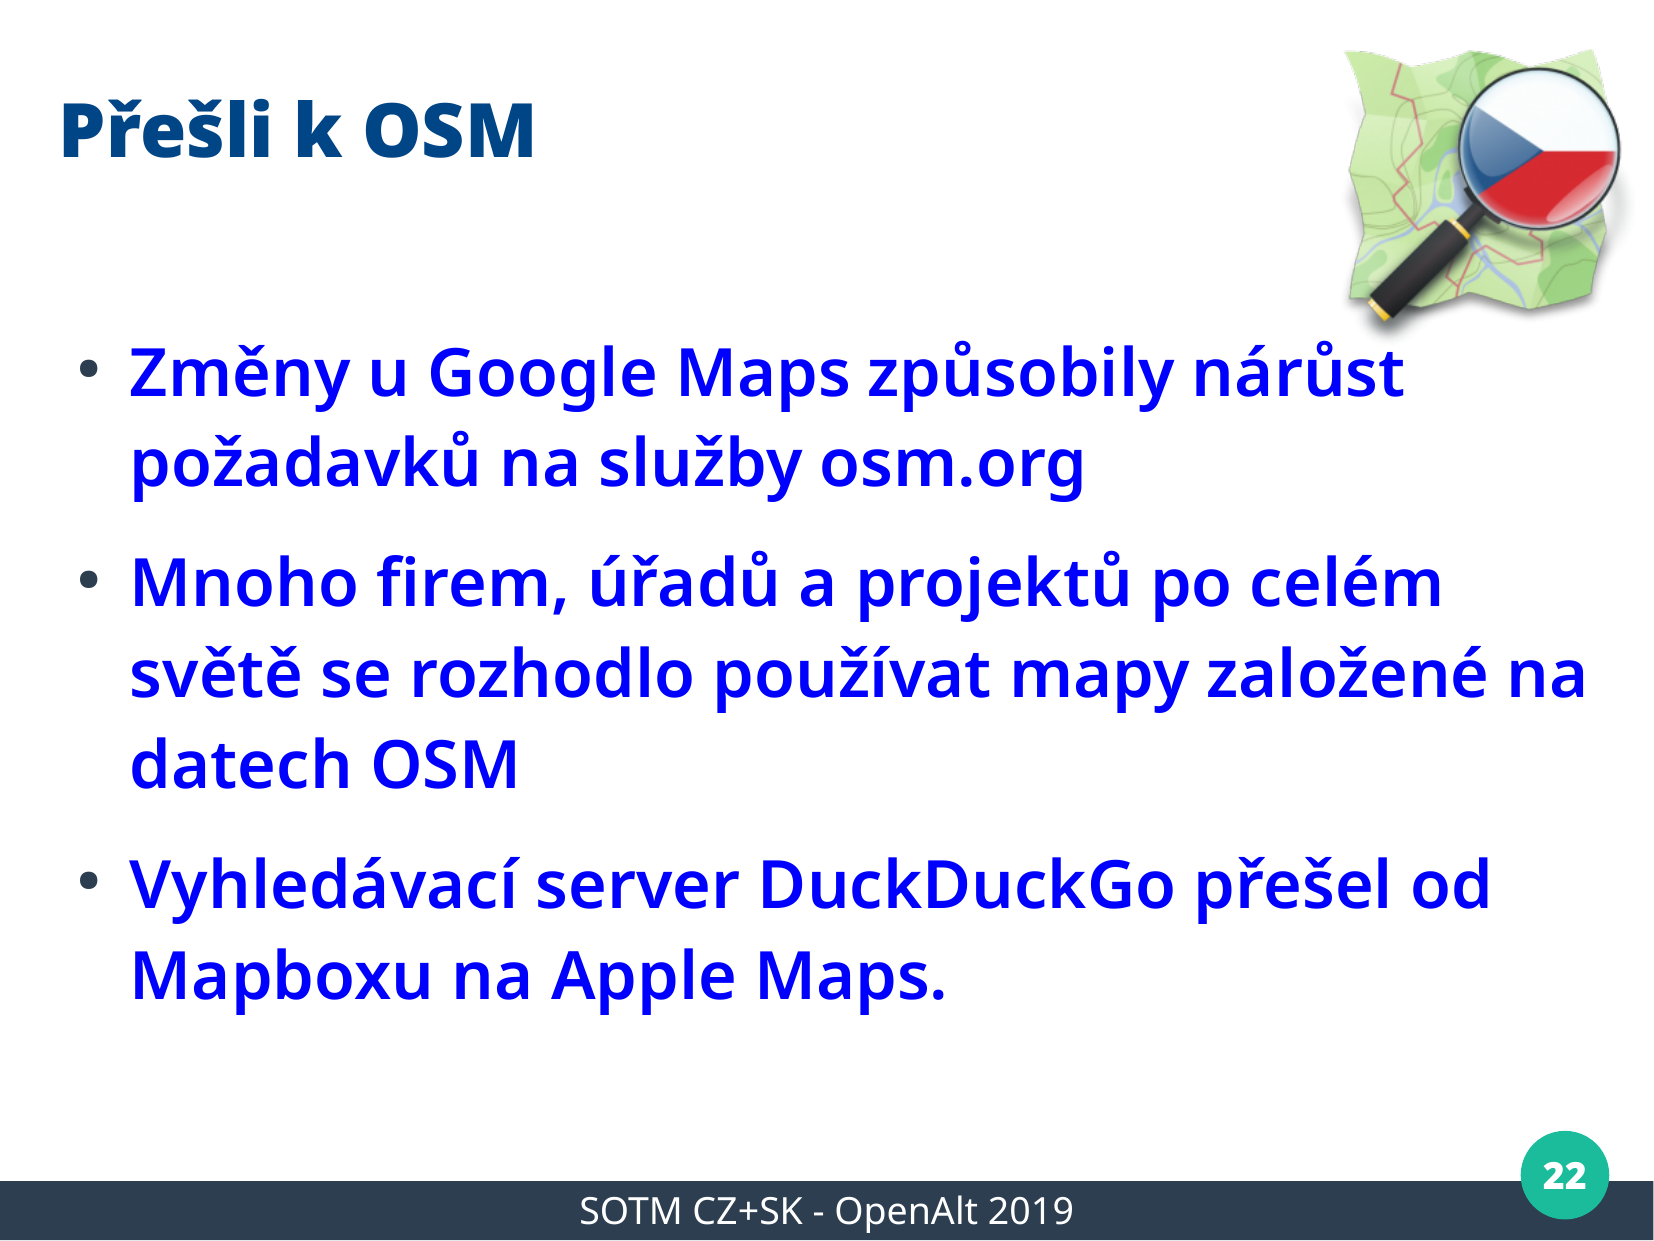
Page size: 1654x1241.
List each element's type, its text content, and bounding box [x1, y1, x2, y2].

title Přešli k OSM [59, 49, 1347, 207]
picture [1334, 49, 1635, 350]
list Změny u Google Maps způsobily nárůst požadavků na služby osm.org Mnoho firem, úřadů a projektů po celém světě se rozhodlo používat mapy založené na datech OSM Vyhledávací server DuckDuckGo přešel od Mapboxu na Apple Maps. [59, 324, 1595, 1152]
